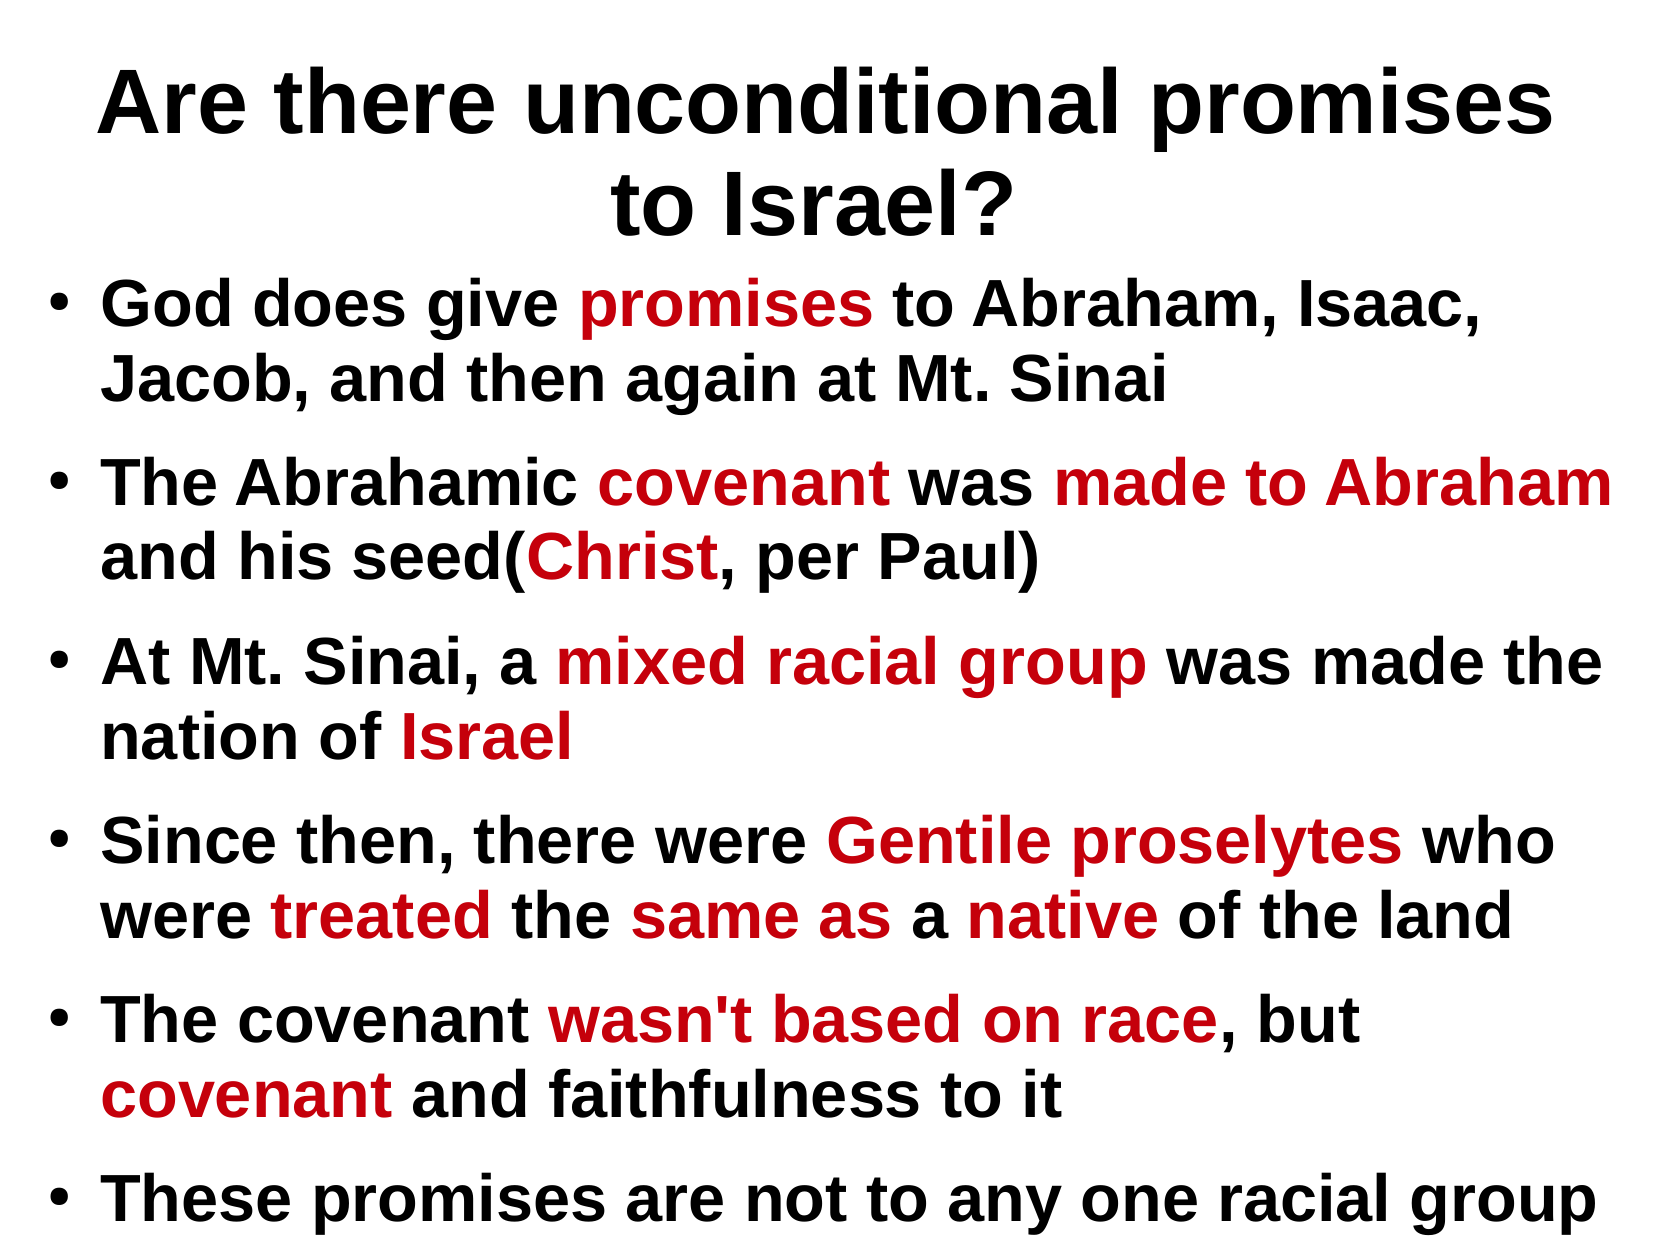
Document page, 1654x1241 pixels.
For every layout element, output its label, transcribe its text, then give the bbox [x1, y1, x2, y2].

list God does give promises to Abraham, Isaac, Jacob, and then again at Mt. Sinai The Abrahamic covenant was made to Abraham and his seed(Christ, per Paul) At Mt. Sinai, a mixed racial group was made the nation of Israel Since then, there were Gentile proselytes who were treated the same as a native of the land The covenant wasn't based on race, but covenant and faithfulness to it These promises are not to any one racial group [29, 265, 1625, 1236]
title Are there unconditional promises to Israel? [82, 49, 1571, 257]
